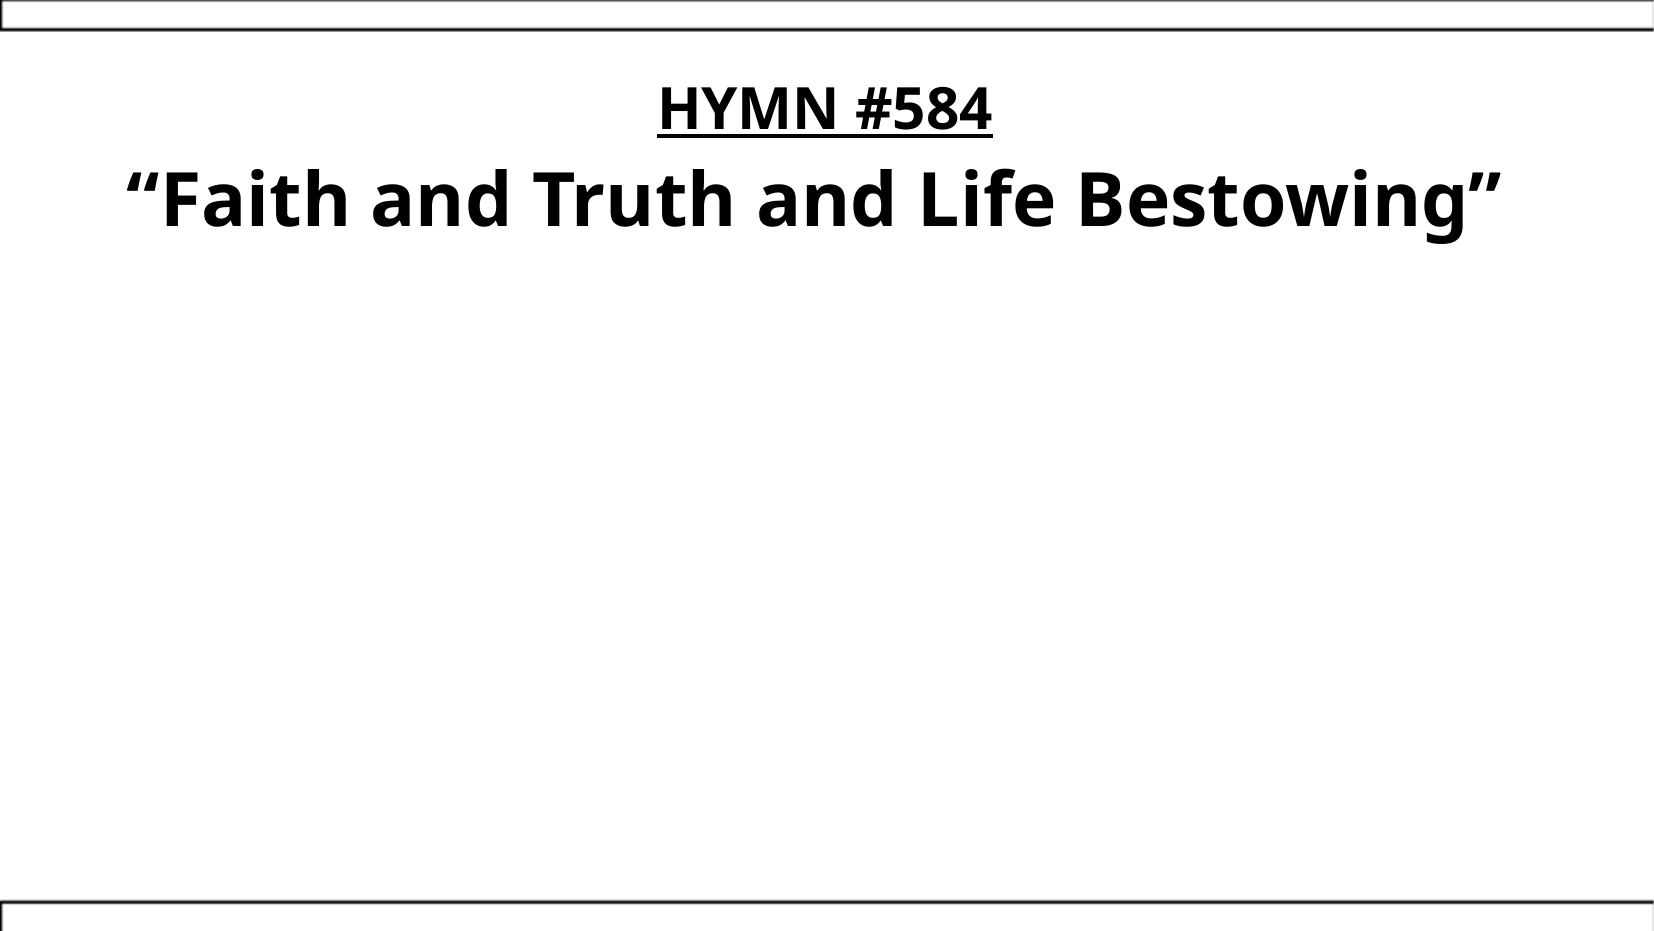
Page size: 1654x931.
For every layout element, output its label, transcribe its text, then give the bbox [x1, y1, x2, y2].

text_box HYMN #584 “Faith and Truth and Life Bestowing” [105, 60, 1546, 252]
picture [0, 0, 1654, 931]
